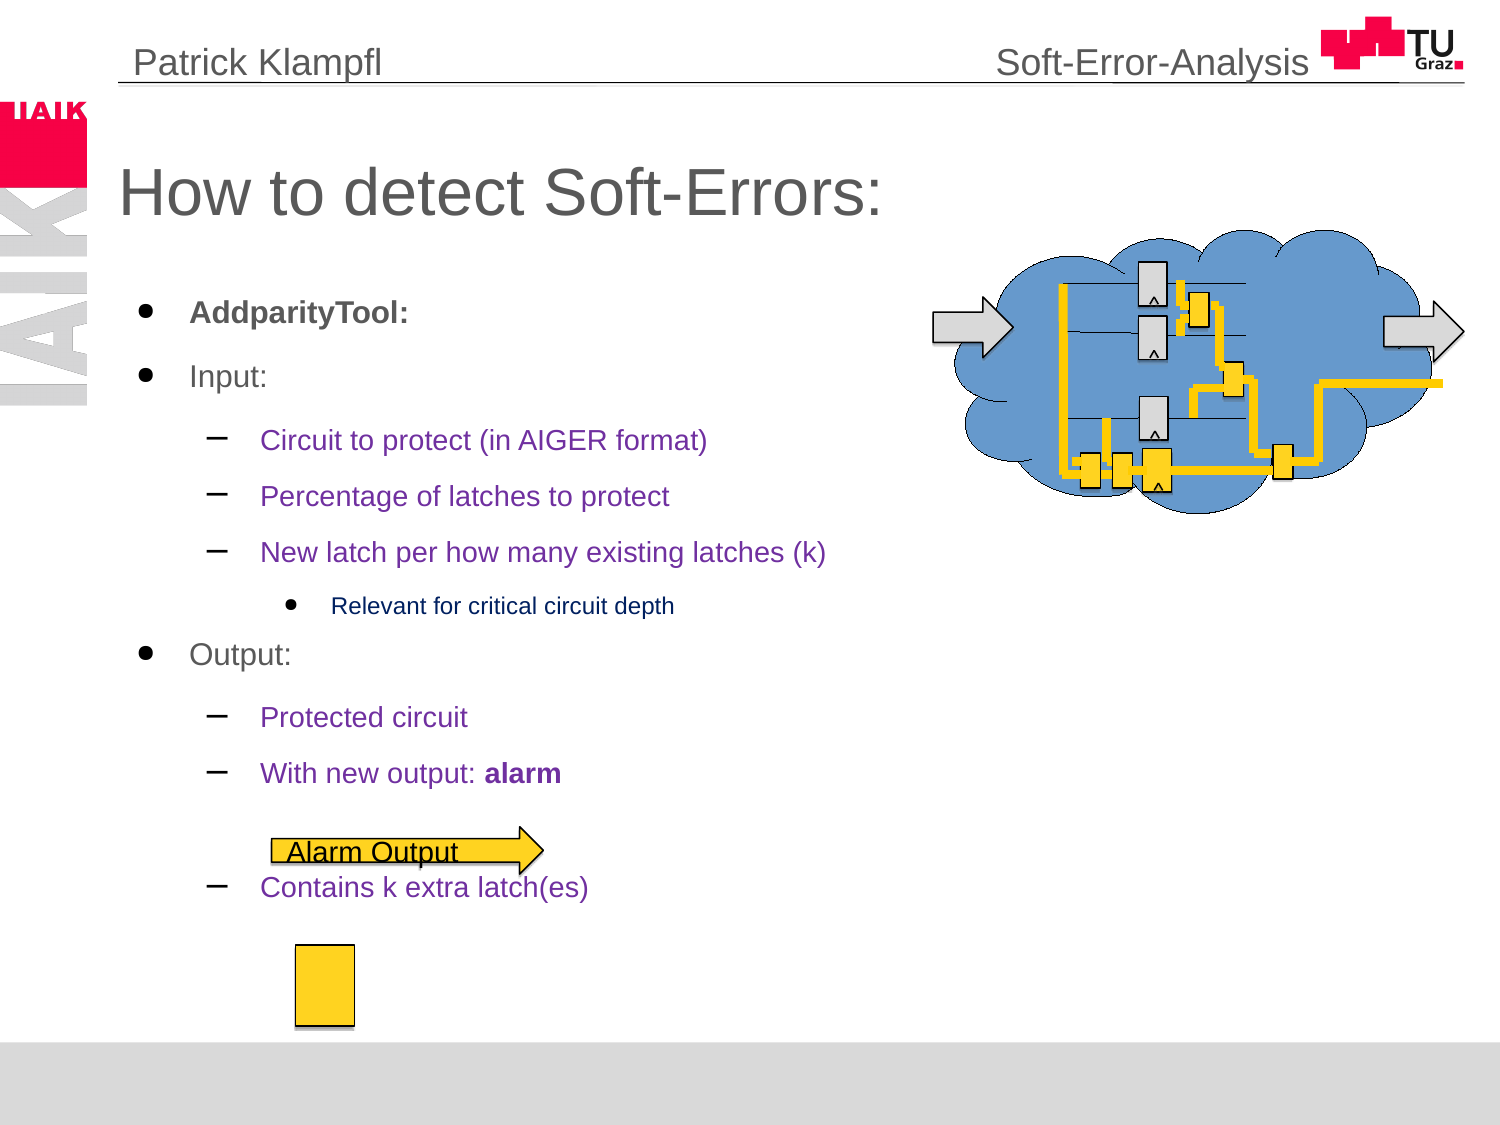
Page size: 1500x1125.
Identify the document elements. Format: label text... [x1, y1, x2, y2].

list AddparityTool: Input: Circuit to protect (in AIGER format) Percentage of latches to protect New latch per how many existing latches (k) Relevant for critical circuit depth Output: Protected circuit With new output: alarm Contains k extra latch(es) [118, 295, 1469, 1038]
text_box Alarm Output [271, 826, 544, 875]
text_box [295, 944, 355, 1026]
picture [0, 1, 87, 406]
text_box [933, 230, 1465, 514]
title How to detect Soft-Errors: [118, 98, 1469, 287]
picture [1318, 12, 1466, 73]
